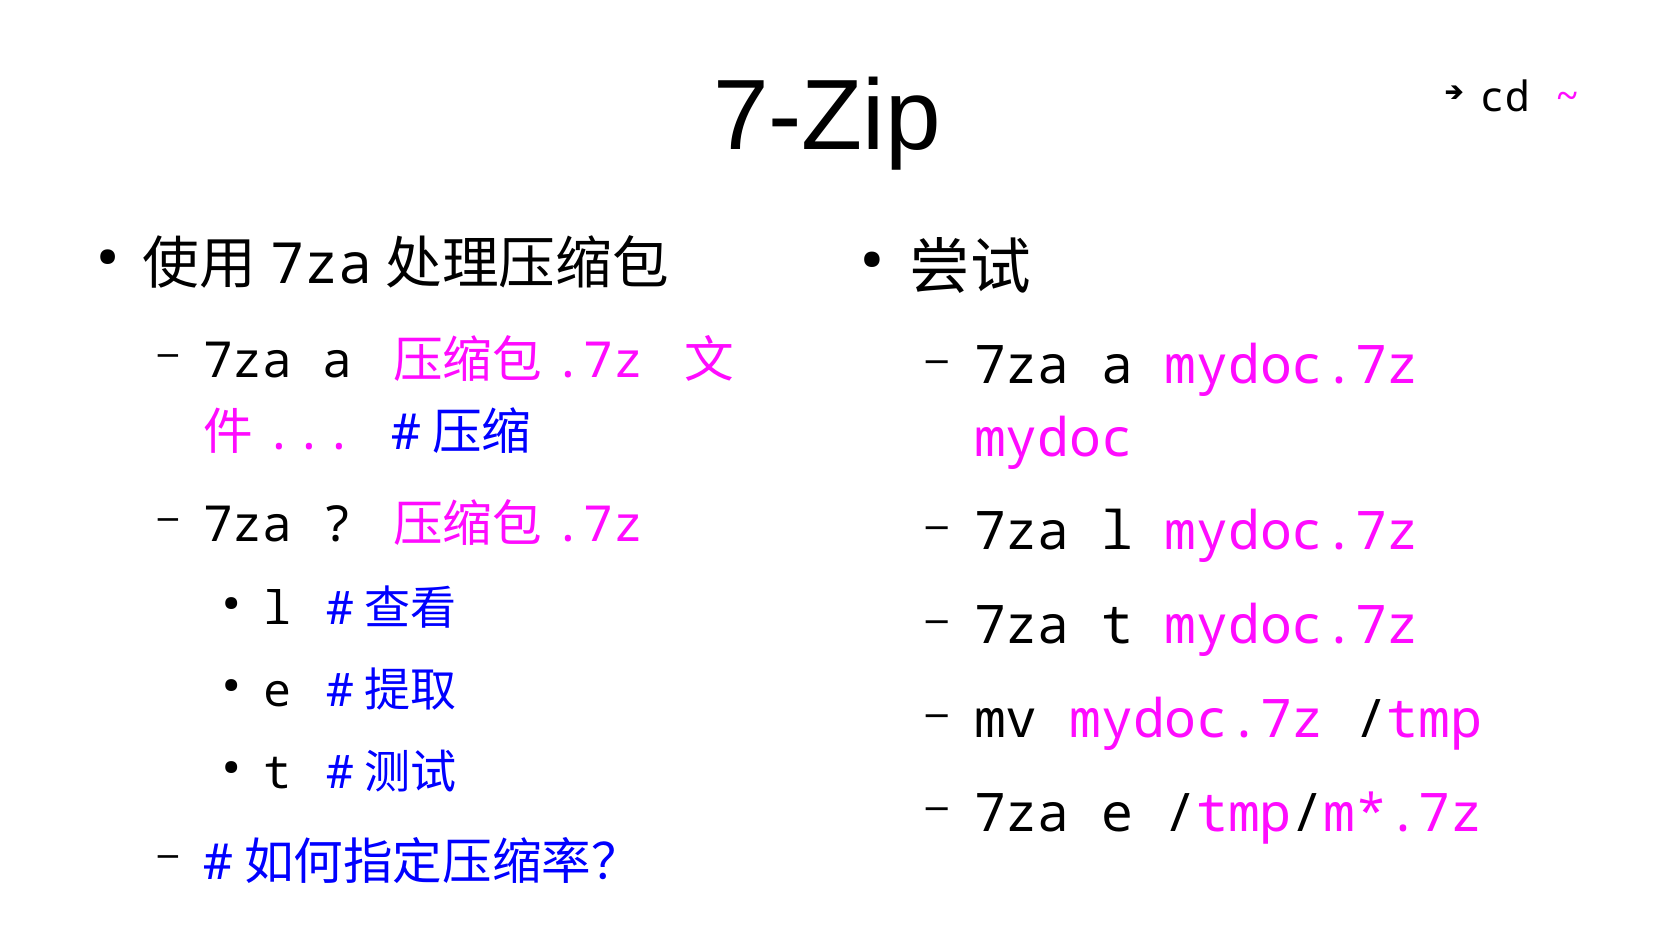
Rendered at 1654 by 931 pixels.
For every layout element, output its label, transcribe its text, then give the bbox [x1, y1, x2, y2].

title 7-Zip [82, 37, 1571, 193]
list 使用7za处理压缩包 7za a 压缩包.7z 文件... #压缩 7za ? 压缩包.7z l #查看 e #提取 t #测试 #如何指定压缩率？ [82, 217, 809, 898]
list 尝试 7za a mydoc.7z mydoc 7za l mydoc.7z 7za t mydoc.7z mv mydoc.7z /tmp 7za e /tmp/m*.7z [845, 217, 1572, 851]
text_box cd ~ [1192, 59, 1595, 199]
